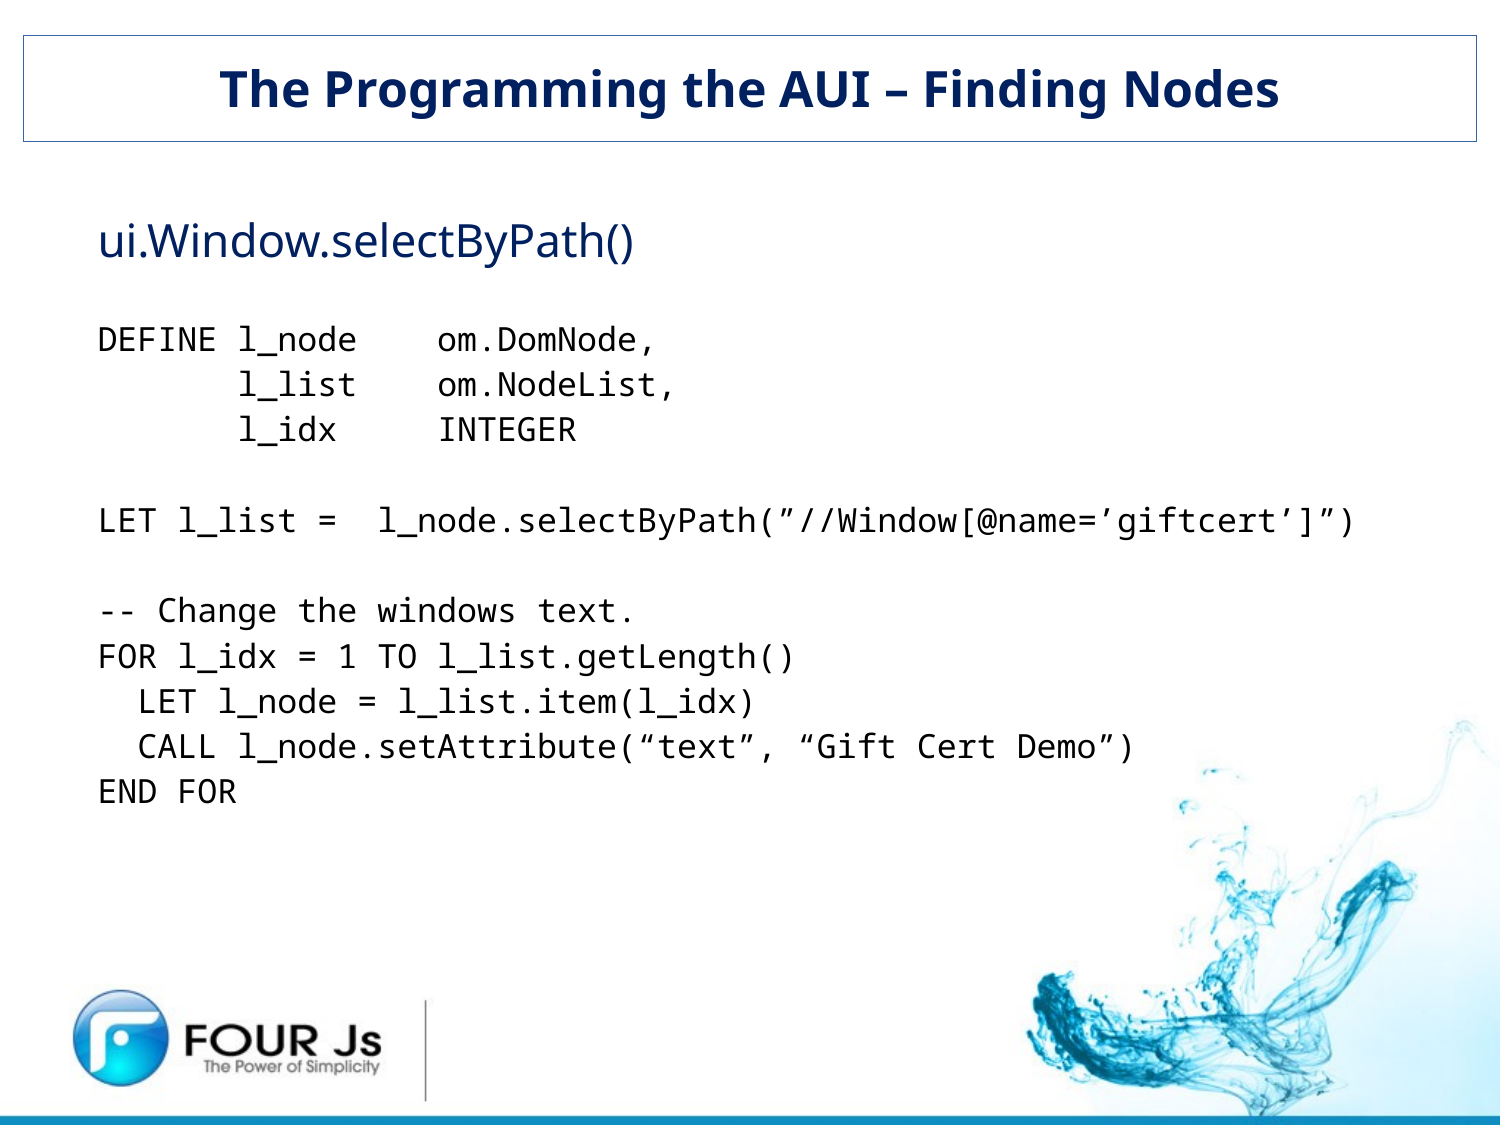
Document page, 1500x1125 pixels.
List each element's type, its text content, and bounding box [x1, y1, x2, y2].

text_box ui.Window.selectByPath() DEFINE l_node om.DomNode, l_list om.NodeList, l_idx INTEGER LET l_list = l_node.selectByPath(”//Window[@name=’giftcert’]”) -- Change the windows text. FOR l_idx = 1 TO l_list.getLength() LET l_node = l_list.item(l_idx) CALL l_node.setAttribute(“text”, “Gift Cert Demo”) END FOR [82, 200, 1436, 871]
title The Programming the AUI – Finding Nodes [23, 35, 1477, 142]
picture [0, 0, 1500, 1122]
